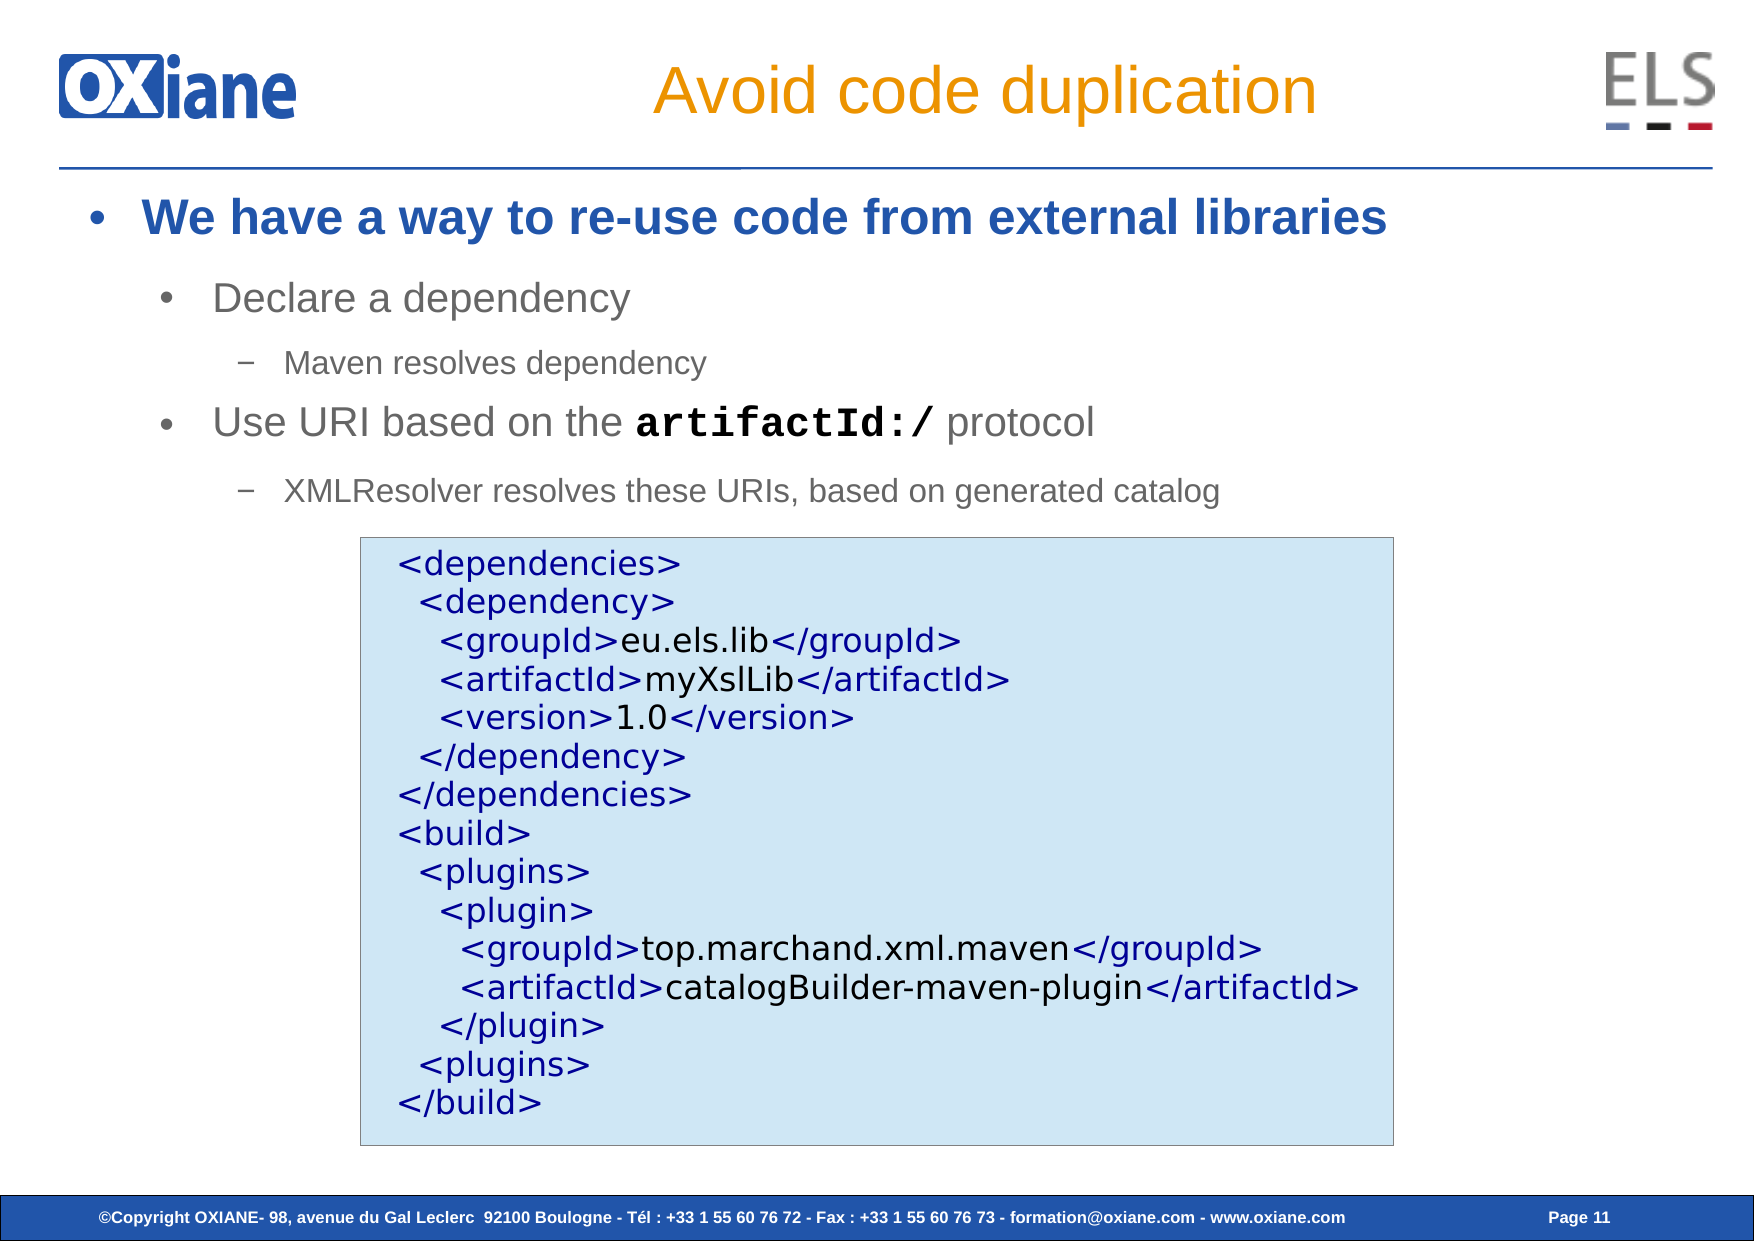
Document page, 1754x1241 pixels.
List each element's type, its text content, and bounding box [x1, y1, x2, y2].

title Avoid code duplication [307, 49, 1666, 133]
picture [59, 53, 296, 119]
list We have a way to re-use code from external libraries Declare a dependency Maven resolves dependency Use URI based on the artifactId:/ protocol XMLResolver resolves these URIs, based on generated catalog [70, 188, 1713, 1193]
picture [1666, 52, 1715, 130]
text_box <dependencies> <dependency> <groupId>eu.els.lib</groupId> <artifactId>myXslLib</artifactId> <version>1.0</version> </dependency> </dependencies> <build> <plugins> <plugin> <groupId>top.marchand.xml.maven</groupId> <artifactId>catalogBuilder-maven-plugin</artifactId> </plugin> <plugins> </build> [360, 537, 1394, 1146]
